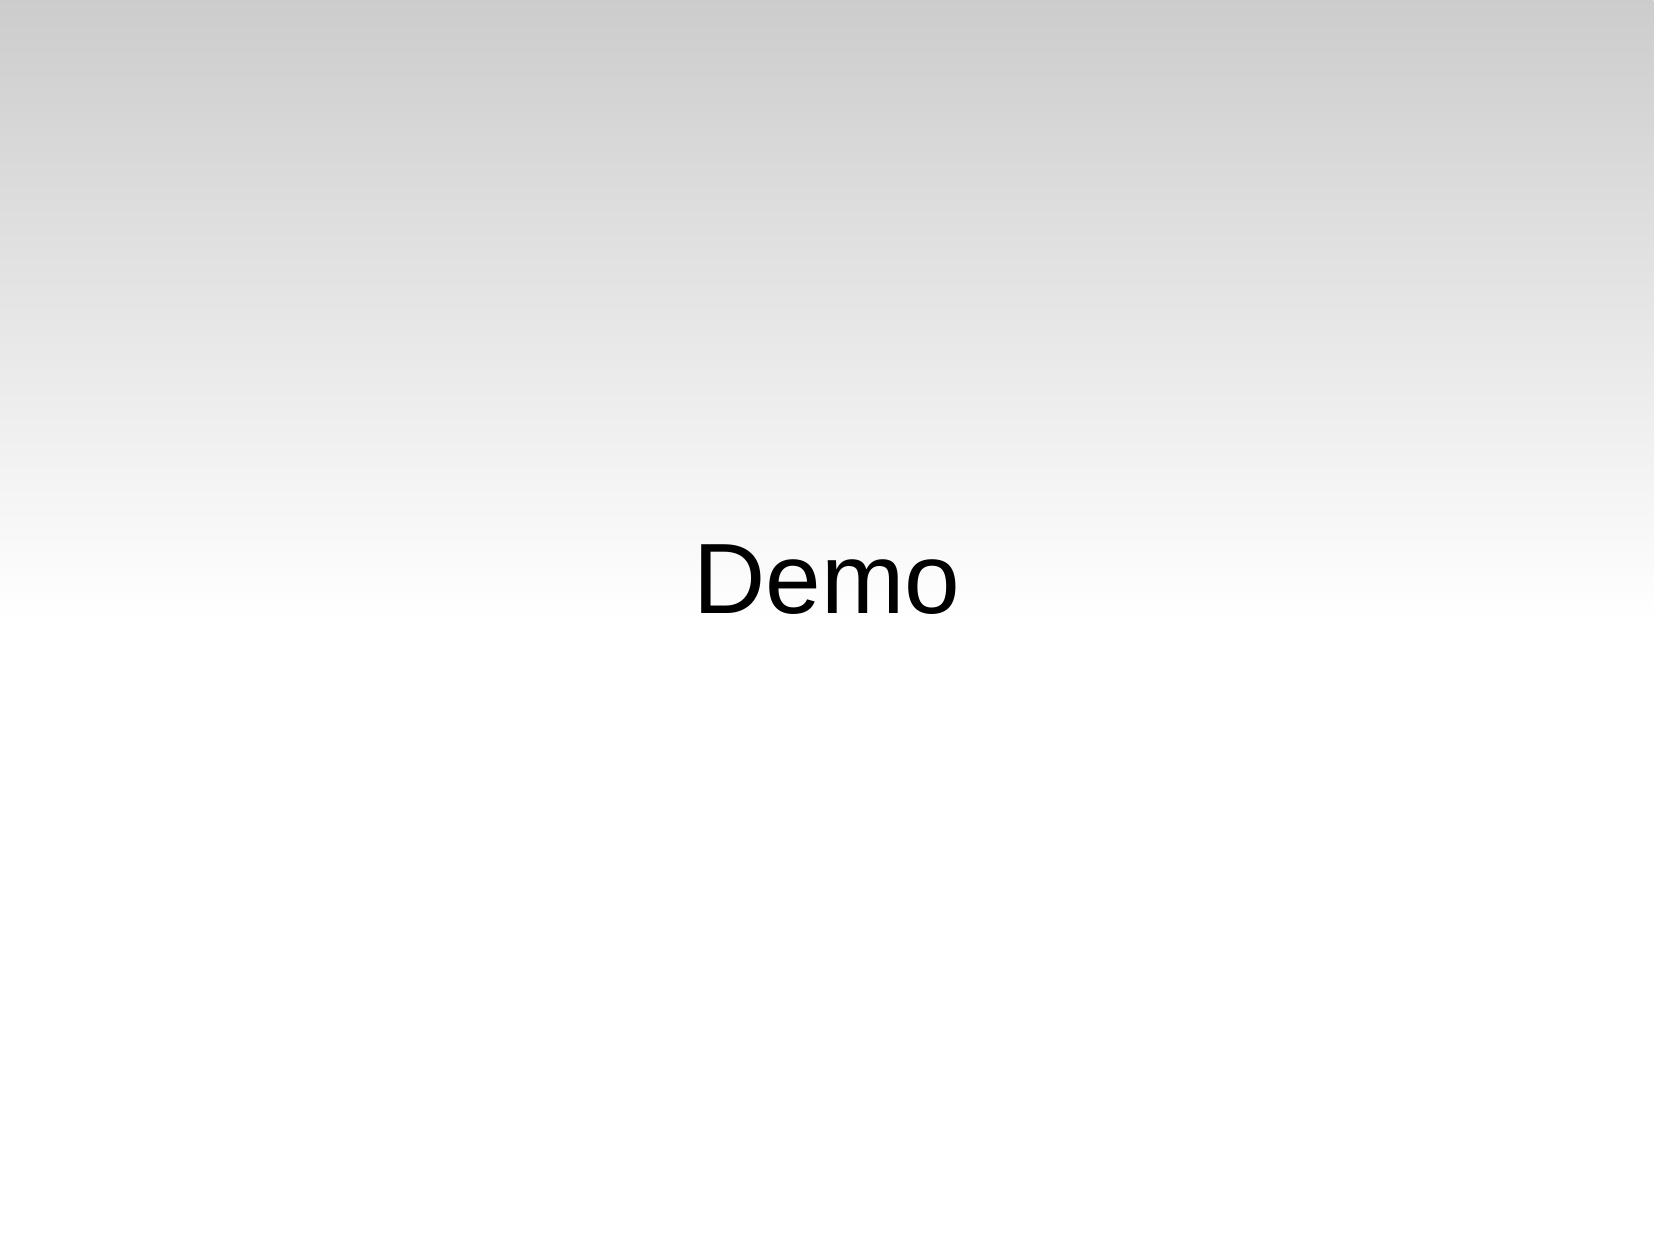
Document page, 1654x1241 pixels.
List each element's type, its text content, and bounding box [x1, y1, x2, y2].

subtitle Demo [82, 49, 1571, 1109]
